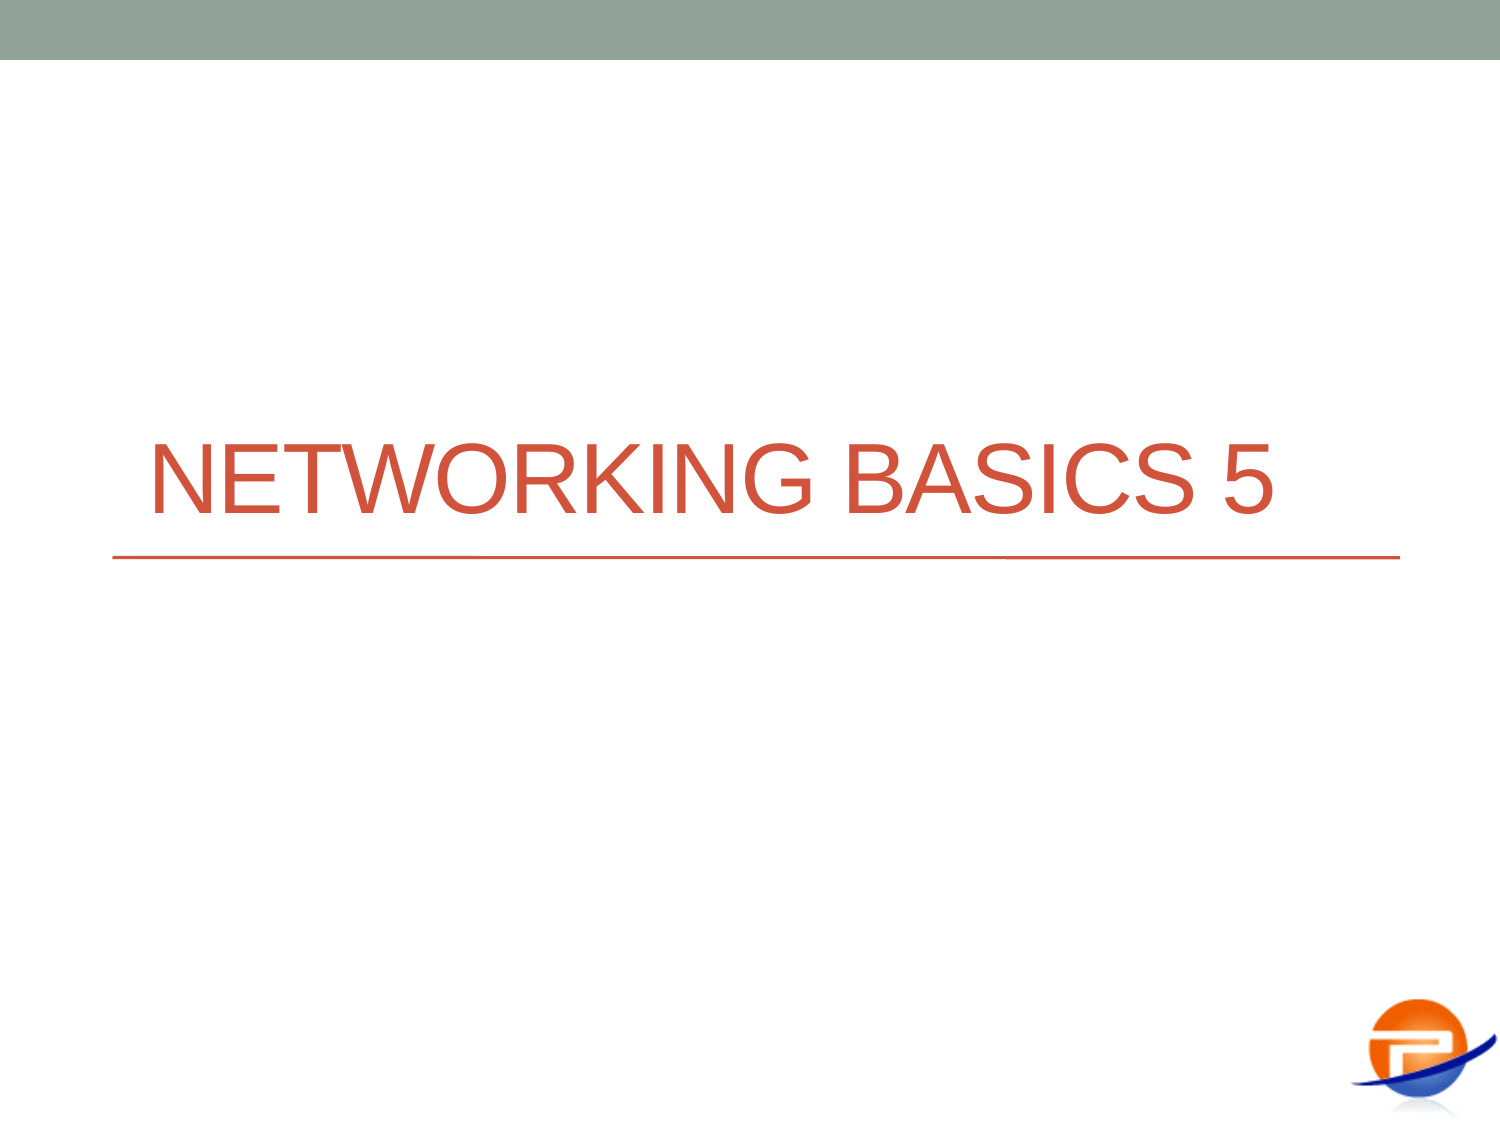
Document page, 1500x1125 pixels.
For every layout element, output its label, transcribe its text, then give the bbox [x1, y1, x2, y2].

picture [1350, 998, 1499, 1125]
title NETWORKING BASICS 5 [132, 227, 1399, 542]
